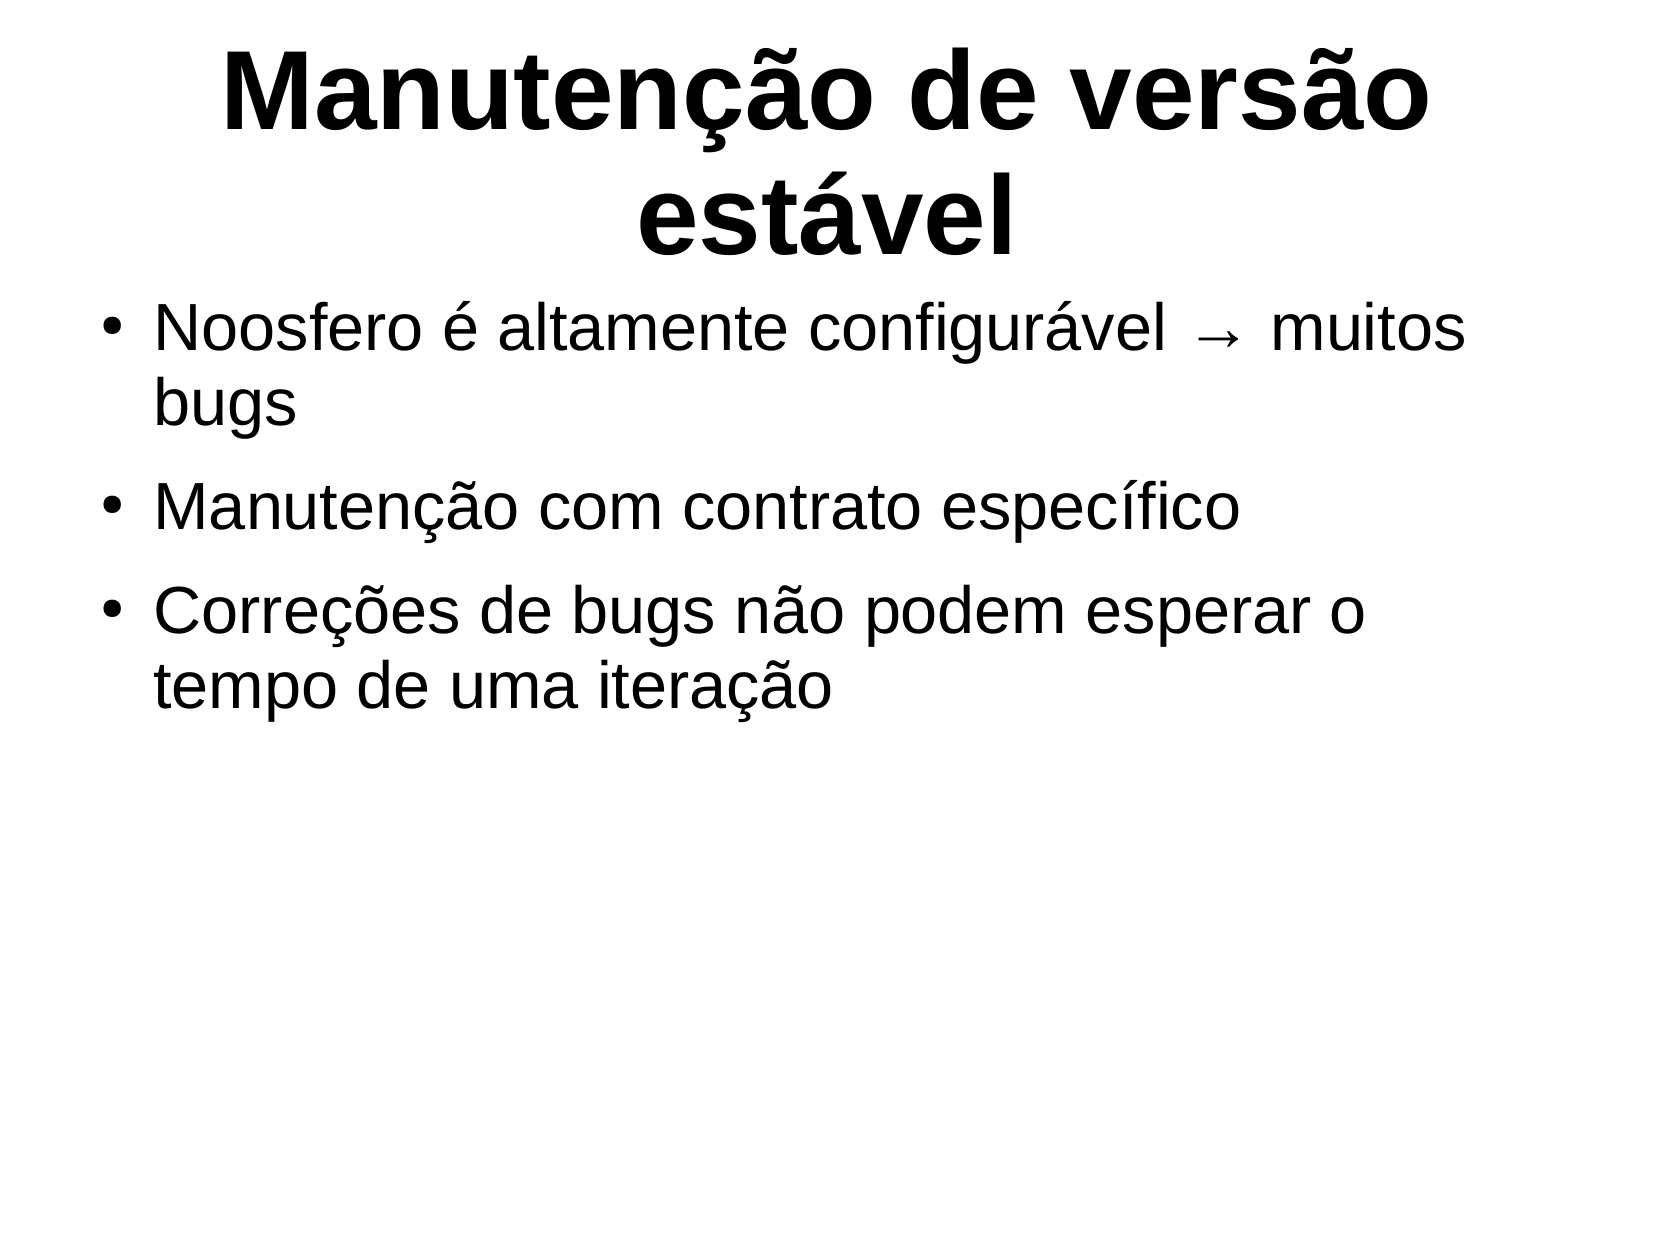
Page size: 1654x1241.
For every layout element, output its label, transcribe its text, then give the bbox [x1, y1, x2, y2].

title Manutenção de versão estável [82, 27, 1571, 279]
list Noosfero é altamente configurável → muitos bugs Manutenção com contrato específico Correções de bugs não podem esperar o tempo de uma iteração [82, 290, 1571, 1109]
